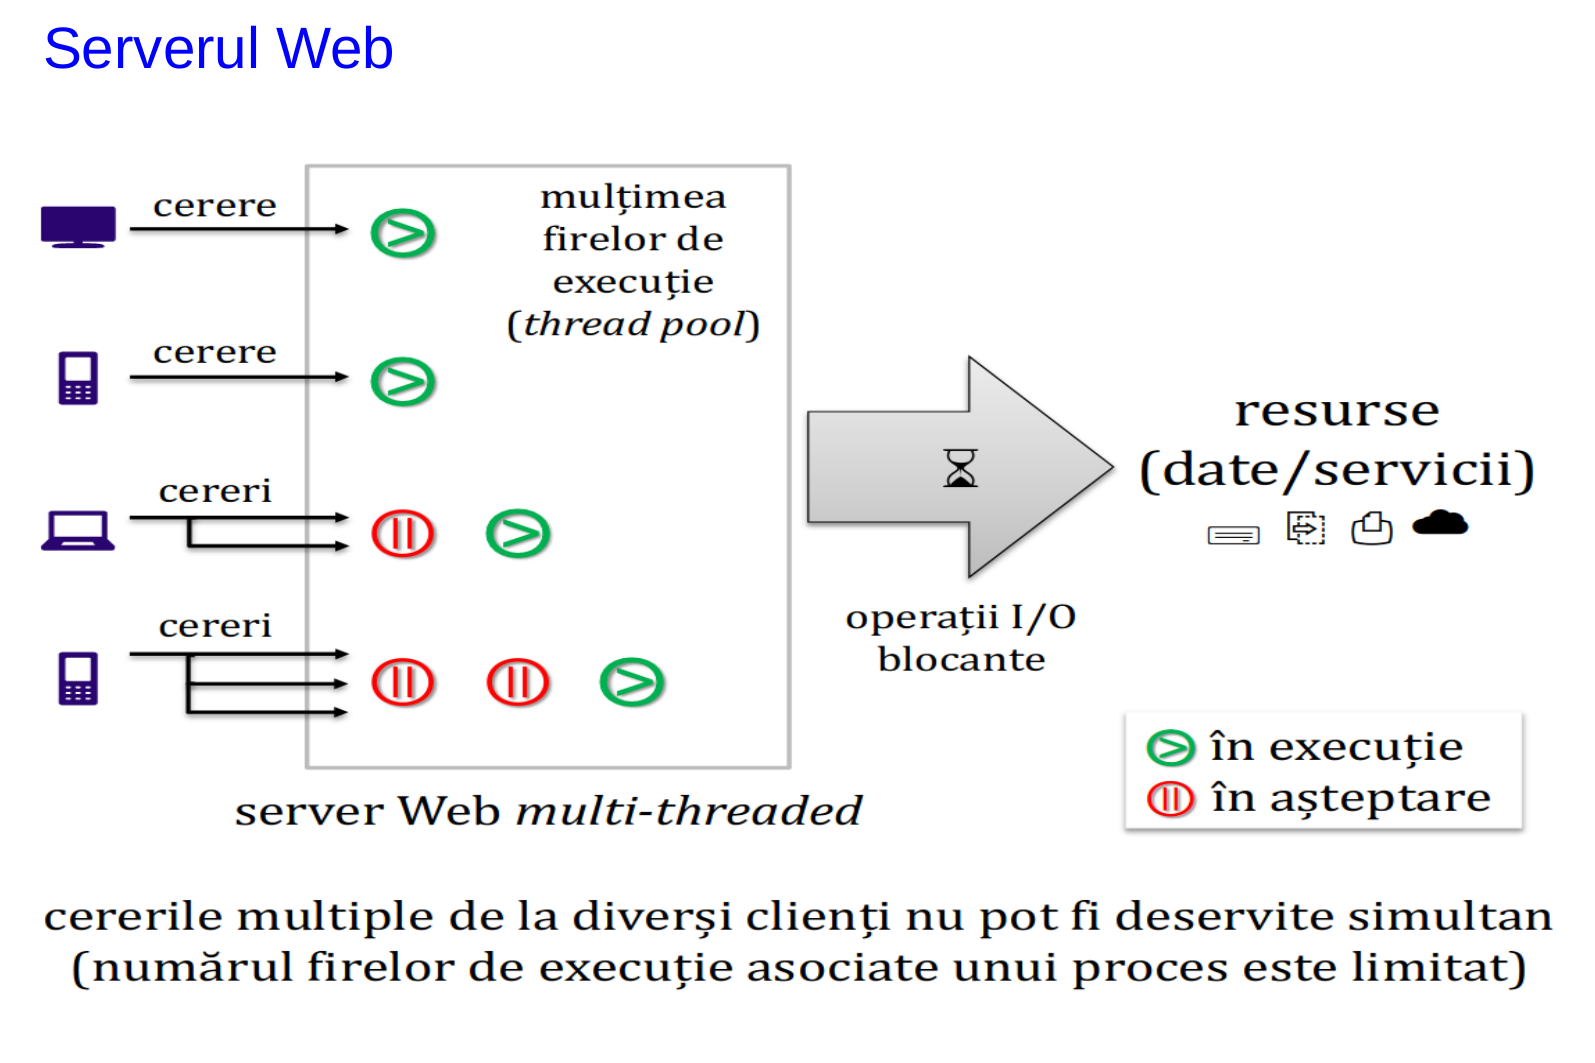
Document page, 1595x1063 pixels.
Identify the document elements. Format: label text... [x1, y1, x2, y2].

title Serverul Web [43, 15, 1515, 81]
picture [1, 124, 1595, 1003]
